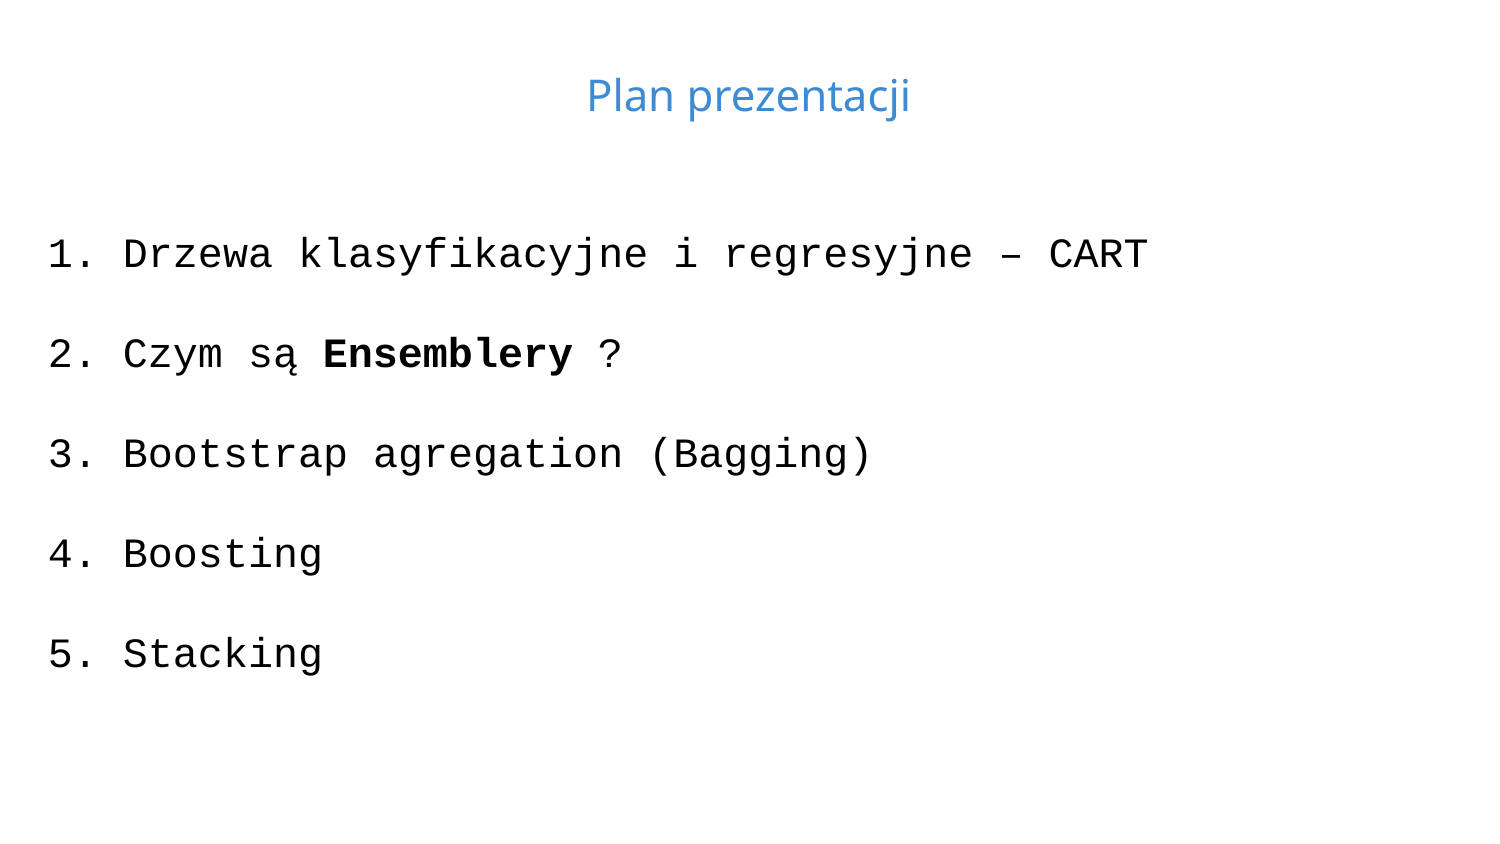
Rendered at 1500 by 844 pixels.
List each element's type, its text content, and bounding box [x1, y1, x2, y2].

text_box Plan prezentacji [242, 38, 1256, 127]
text_box 1. Drzewa klasyfikacyjne i regresyjne – CART 2. Czym są Ensemblery ? 3. Bootstrap agregation (Bagging) 4. Boosting 5. Stacking [32, 210, 1467, 749]
